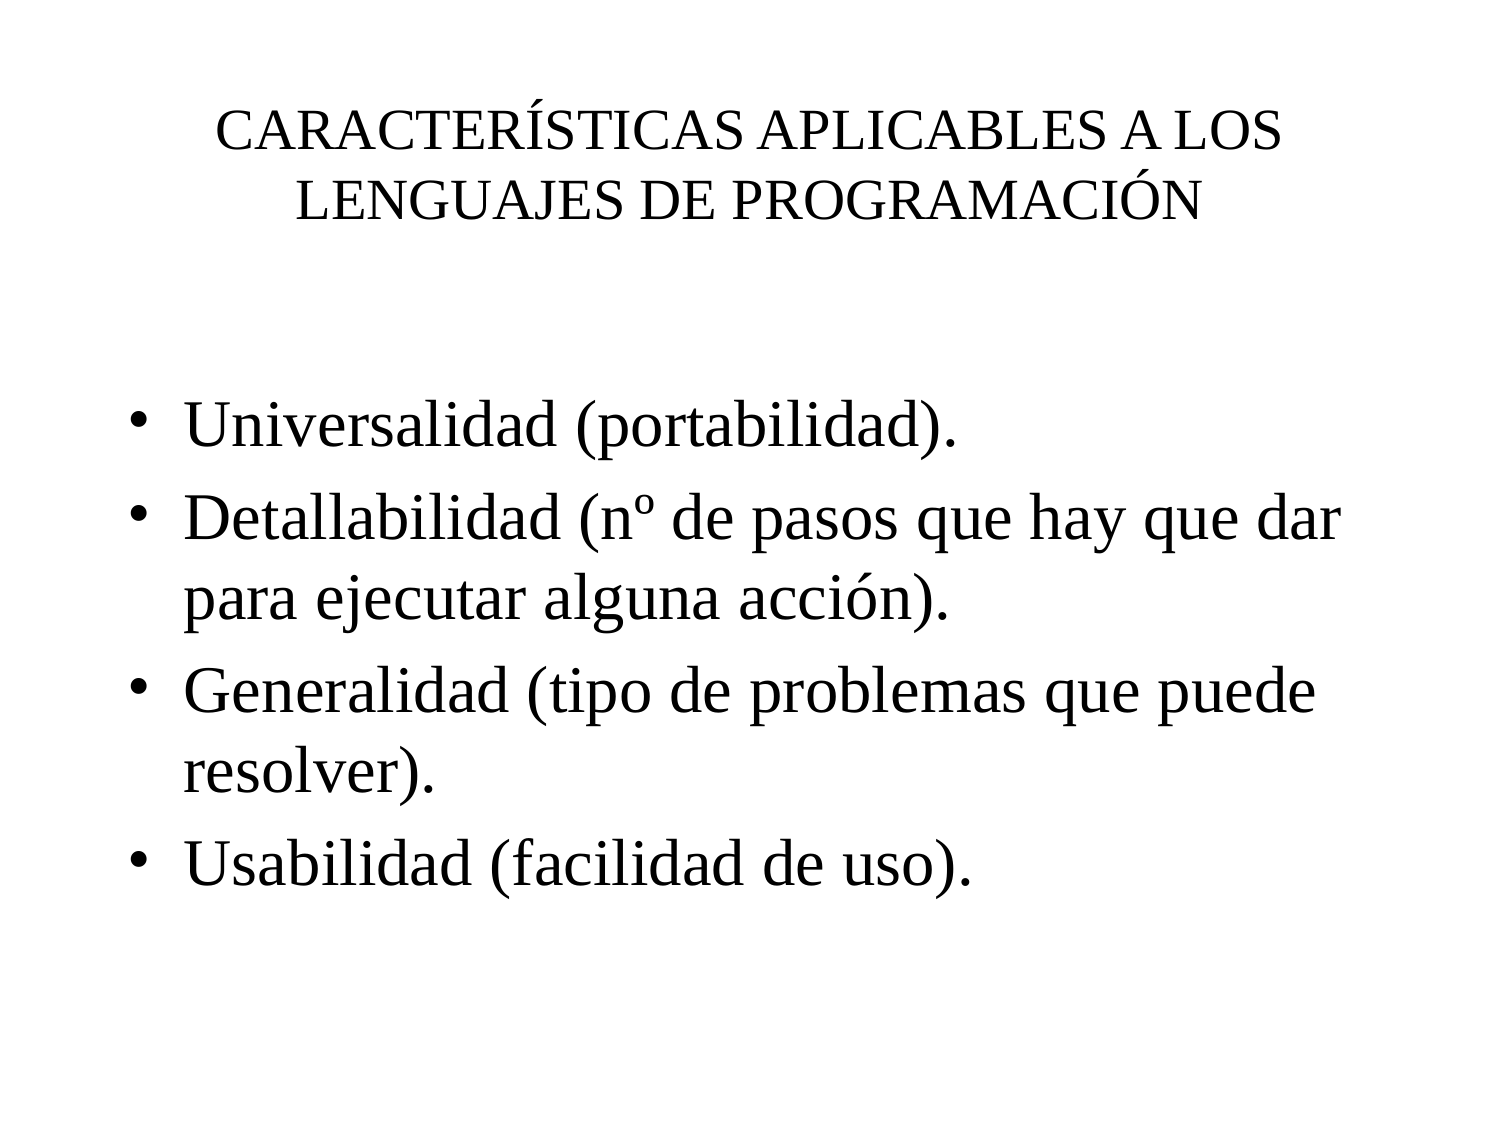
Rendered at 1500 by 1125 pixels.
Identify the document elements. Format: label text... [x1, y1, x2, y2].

list Universalidad (portabilidad). Detallabilidad (nº de pasos que hay que dar para ejecutar alguna acción). Generalidad (tipo de problemas que puede resolver). Usabilidad (facilidad de uso). [112, 371, 1388, 1047]
title CARACTERÍSTICAS APLICABLES A LOS LENGUAJES DE PROGRAMACIÓN [112, 67, 1388, 256]
